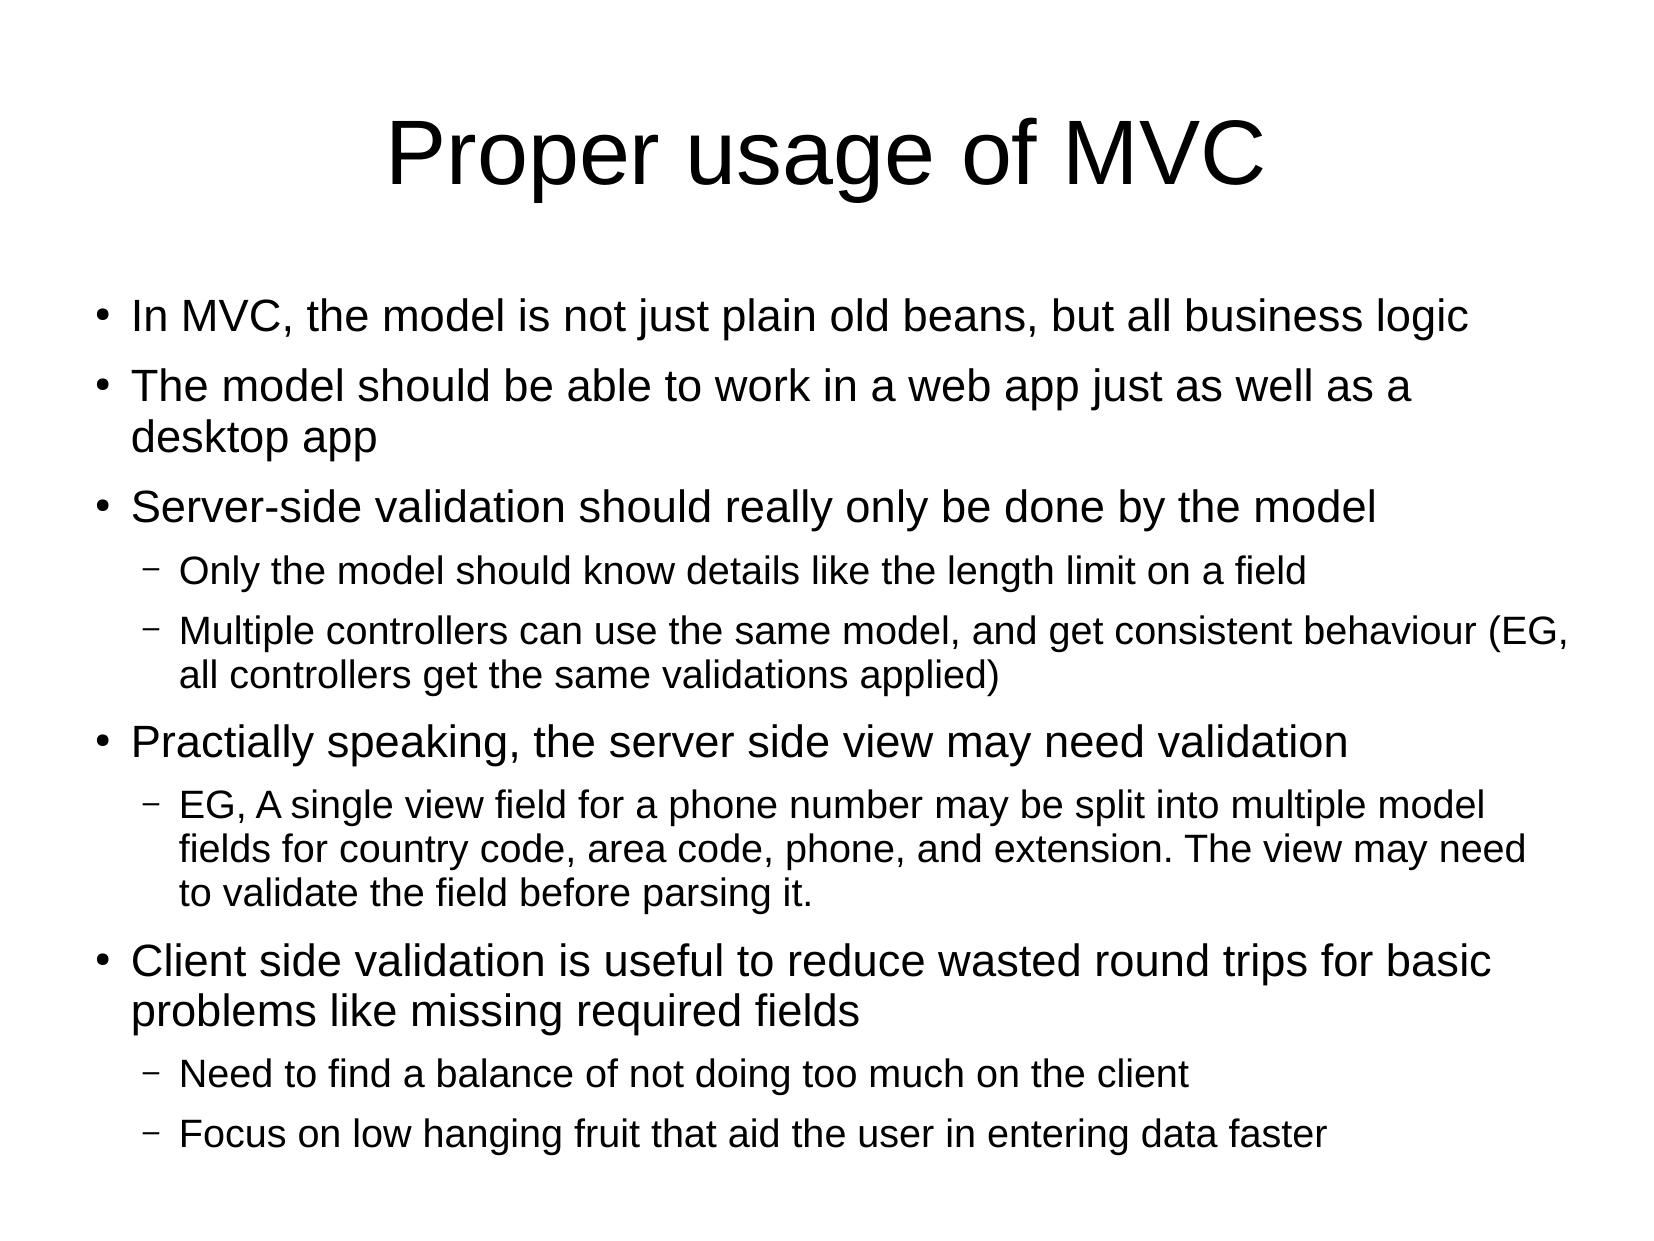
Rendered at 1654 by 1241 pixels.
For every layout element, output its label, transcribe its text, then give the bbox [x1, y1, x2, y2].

title Proper usage of MVC [82, 49, 1571, 257]
list In MVC, the model is not just plain old beans, but all business logic The model should be able to work in a web app just as well as a desktop app Server-side validation should really only be done by the model Only the model should know details like the length limit on a field Multiple controllers can use the same model, and get consistent behaviour (EG, all controllers get the same validations applied) Practially speaking, the server side view may need validation EG, A single view field for a phone number may be split into multiple model fields for country code, area code, phone, and extension. The view may need to validate the field before parsing it. Client side validation is useful to reduce wasted round trips for basic problems like missing required fields Need to find a balance of not doing too much on the client Focus on low hanging fruit that aid the user in entering data faster [82, 290, 1571, 1182]
